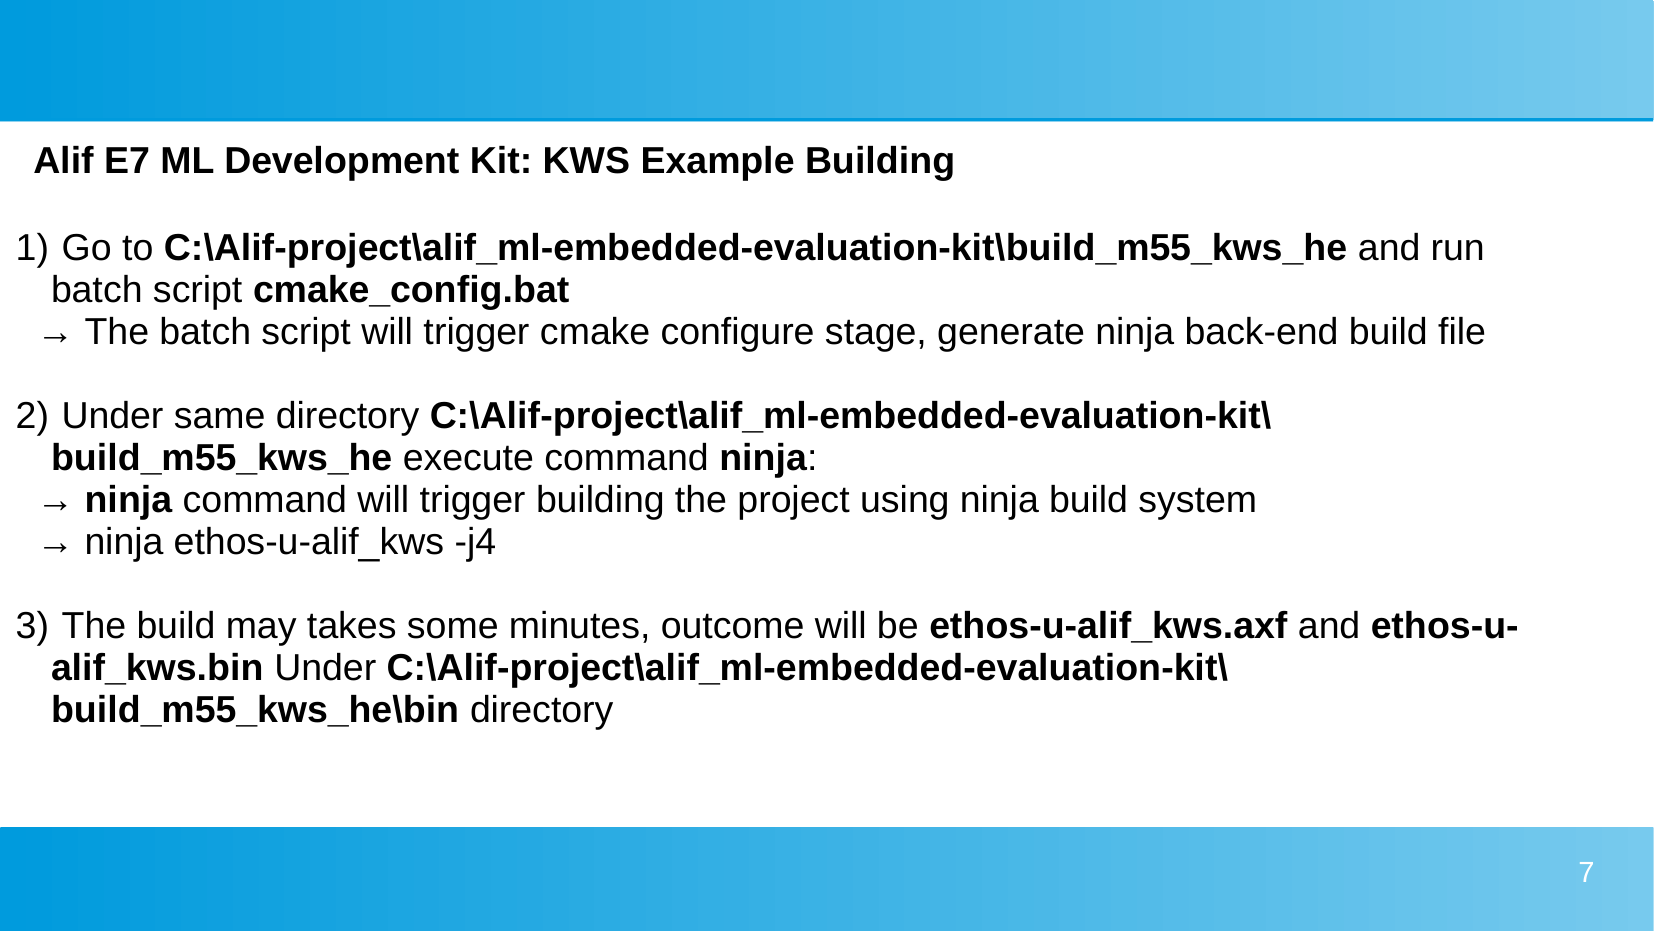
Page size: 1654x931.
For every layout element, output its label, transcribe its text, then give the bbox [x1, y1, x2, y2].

text_box Go to C:\Alif-project\alif_ml-embedded-evaluation-kit\build_m55_kws_he and run batch script cmake_config.bat → The batch script will trigger cmake configure stage, generate ninja back-end build file Under same directory C:\Alif-project\alif_ml-embedded-evaluation-kit\build_m55_kws_he execute command ninja: → ninja command will trigger building the project using ninja build system → ninja ethos-u-alif_kws -j4 The build may takes some minutes, outcome will be ethos-u-alif_kws.axf and ethos-u-alif_kws.bin Under C:\Alif-project\alif_ml-embedded-evaluation-kit\build_m55_kws_he\bin directory [0, 218, 1580, 276]
text_box Alif E7 ML Development Kit: KWS Example Building [18, 131, 997, 189]
